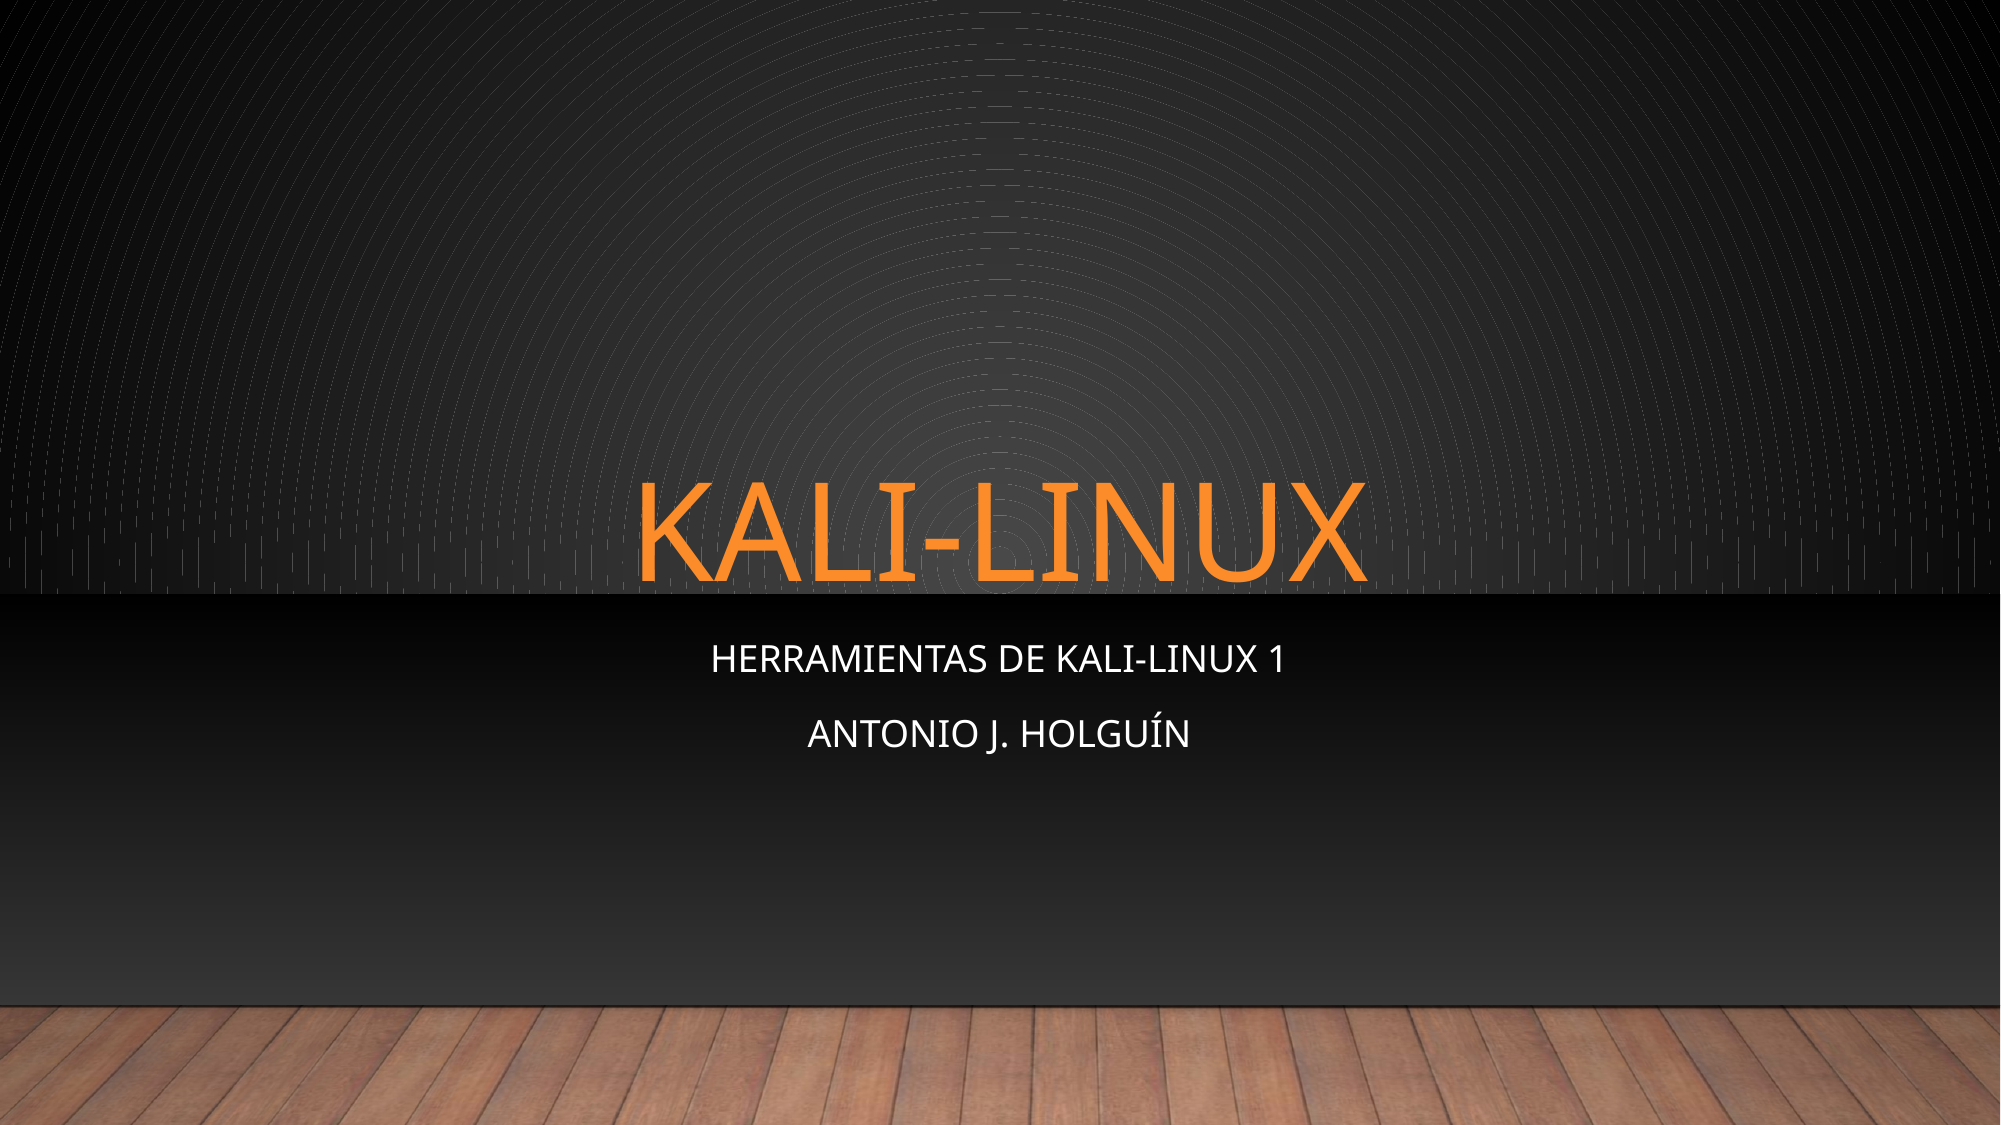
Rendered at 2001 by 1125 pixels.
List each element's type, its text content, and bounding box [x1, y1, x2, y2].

title Kali-linux [291, 131, 1708, 610]
subtitle Herramientas de kali-Linux 1 Antonio j. holguín [291, 610, 1708, 772]
